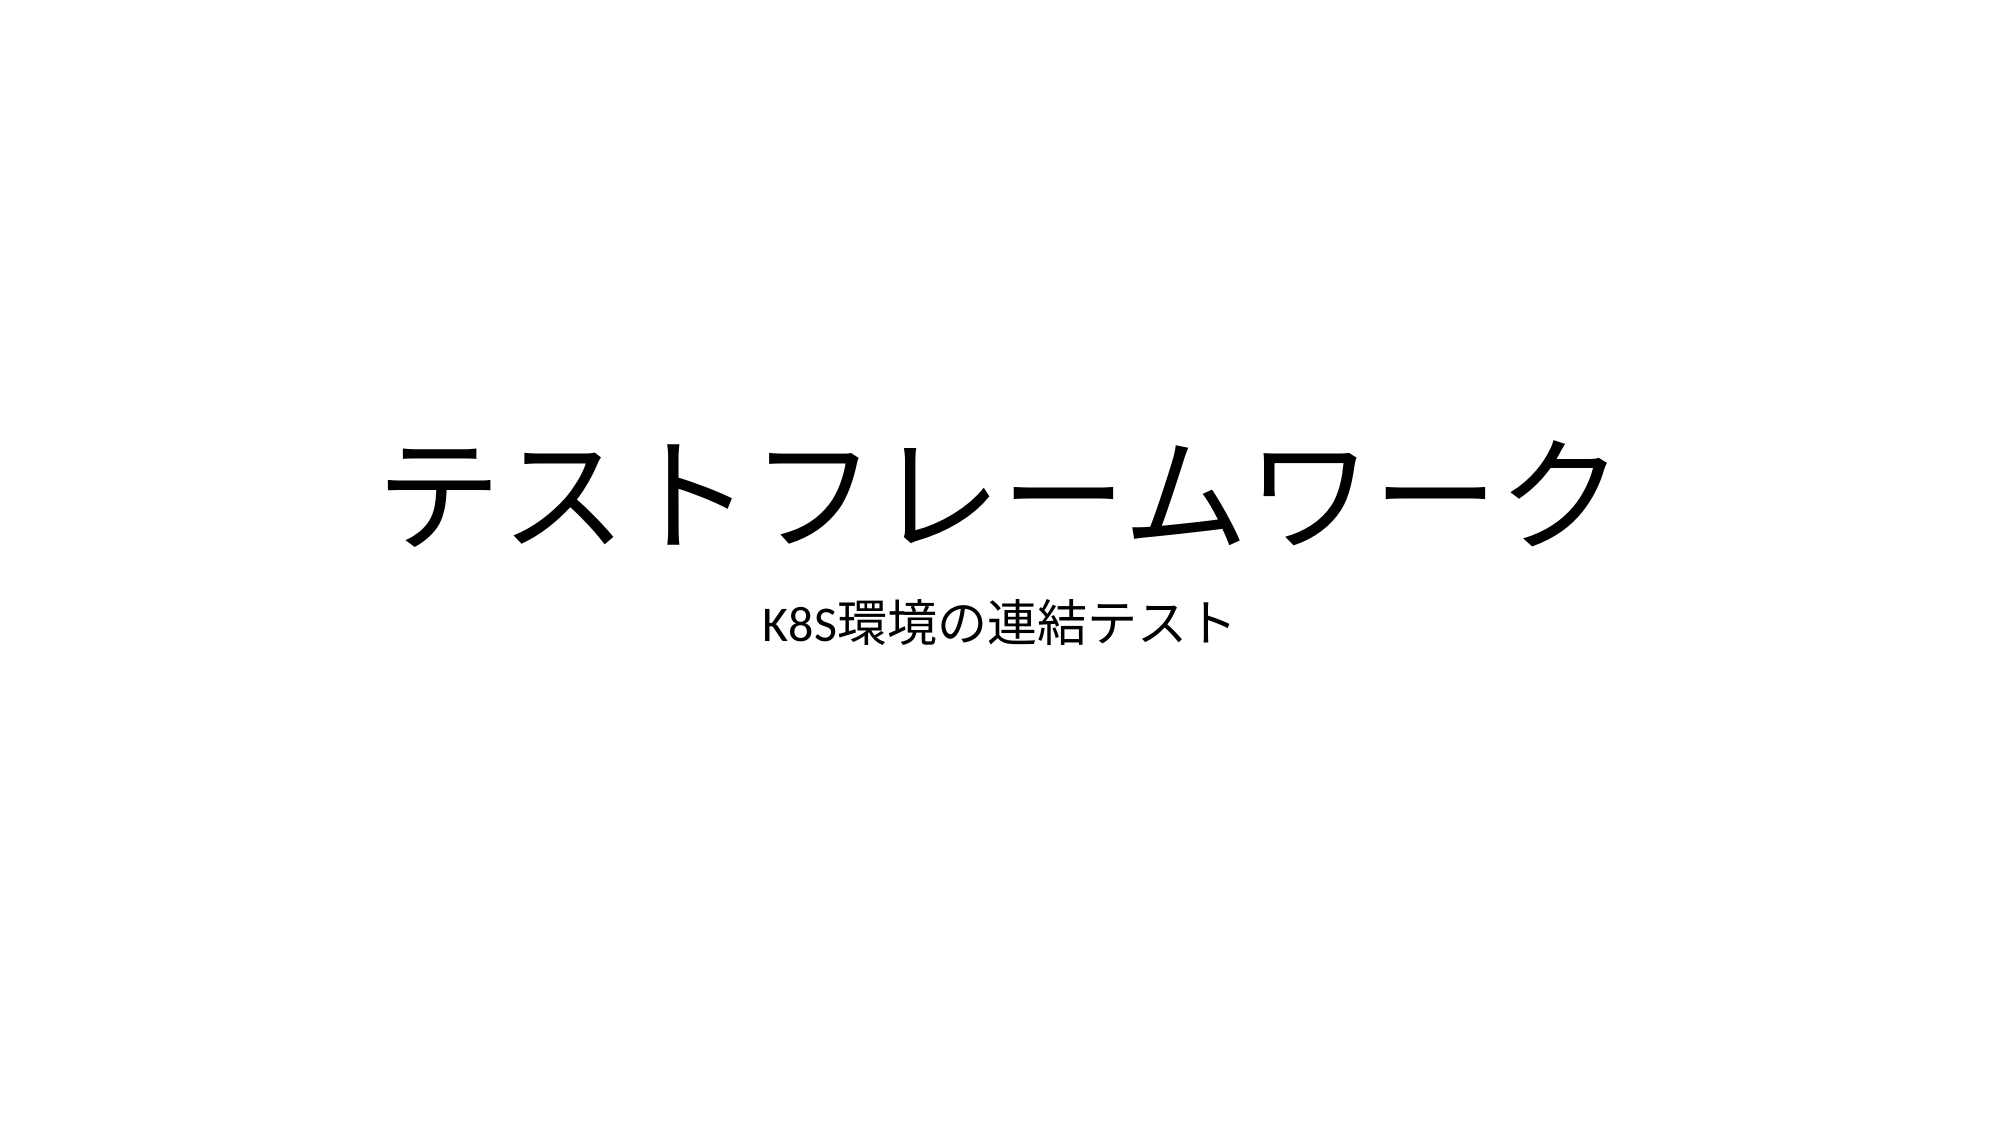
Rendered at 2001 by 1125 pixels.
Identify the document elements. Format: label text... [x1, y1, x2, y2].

title テストフレームワーク [249, 184, 1750, 576]
subtitle K8S環境の連結テスト [249, 590, 1750, 863]
